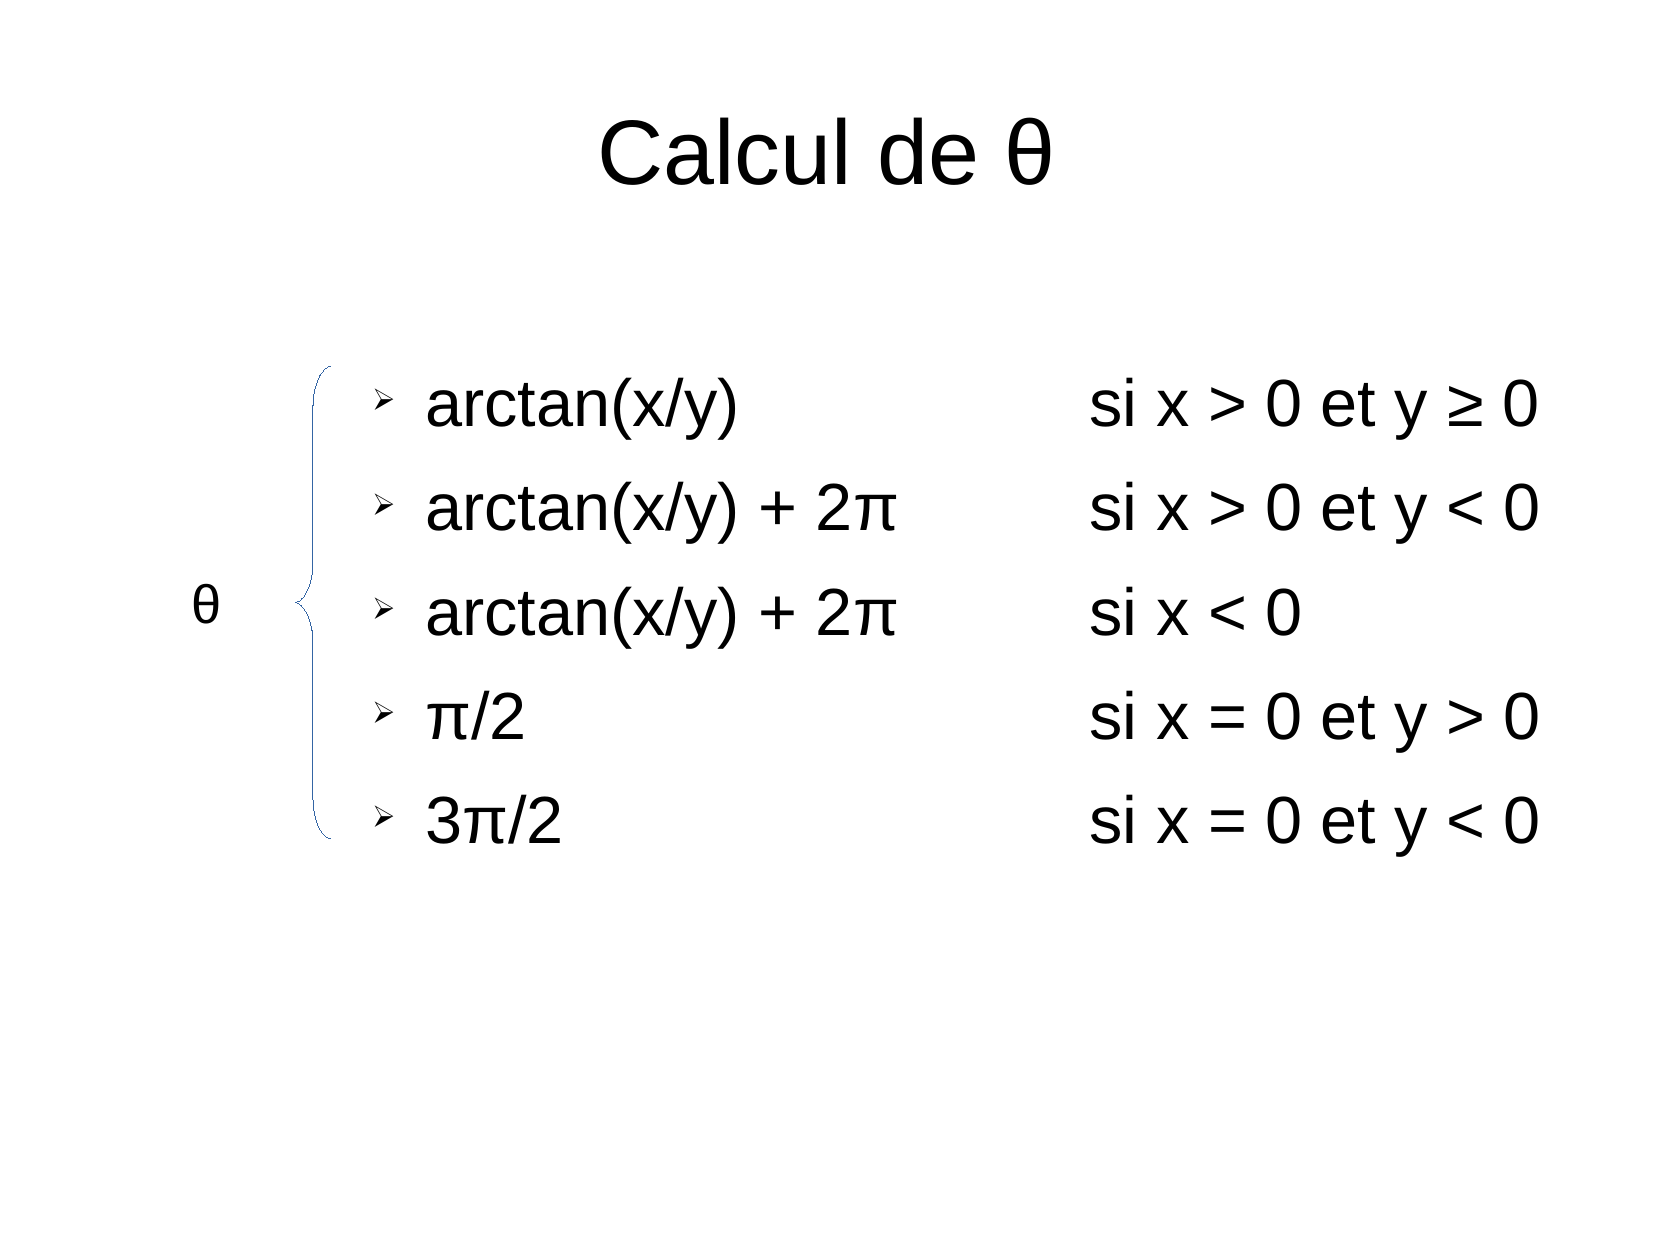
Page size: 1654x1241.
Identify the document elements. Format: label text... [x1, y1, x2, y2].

text_box θ [177, 566, 238, 643]
list arctan(x/y) si x > 0 et y ≥ 0 arctan(x/y) + 2π si x > 0 et y < 0 arctan(x/y) + 2π si x < 0 π/2 si x = 0 et y > 0 3π/2 si x = 0 et y < 0 [354, 366, 1654, 903]
title Calcul de θ [82, 49, 1571, 257]
